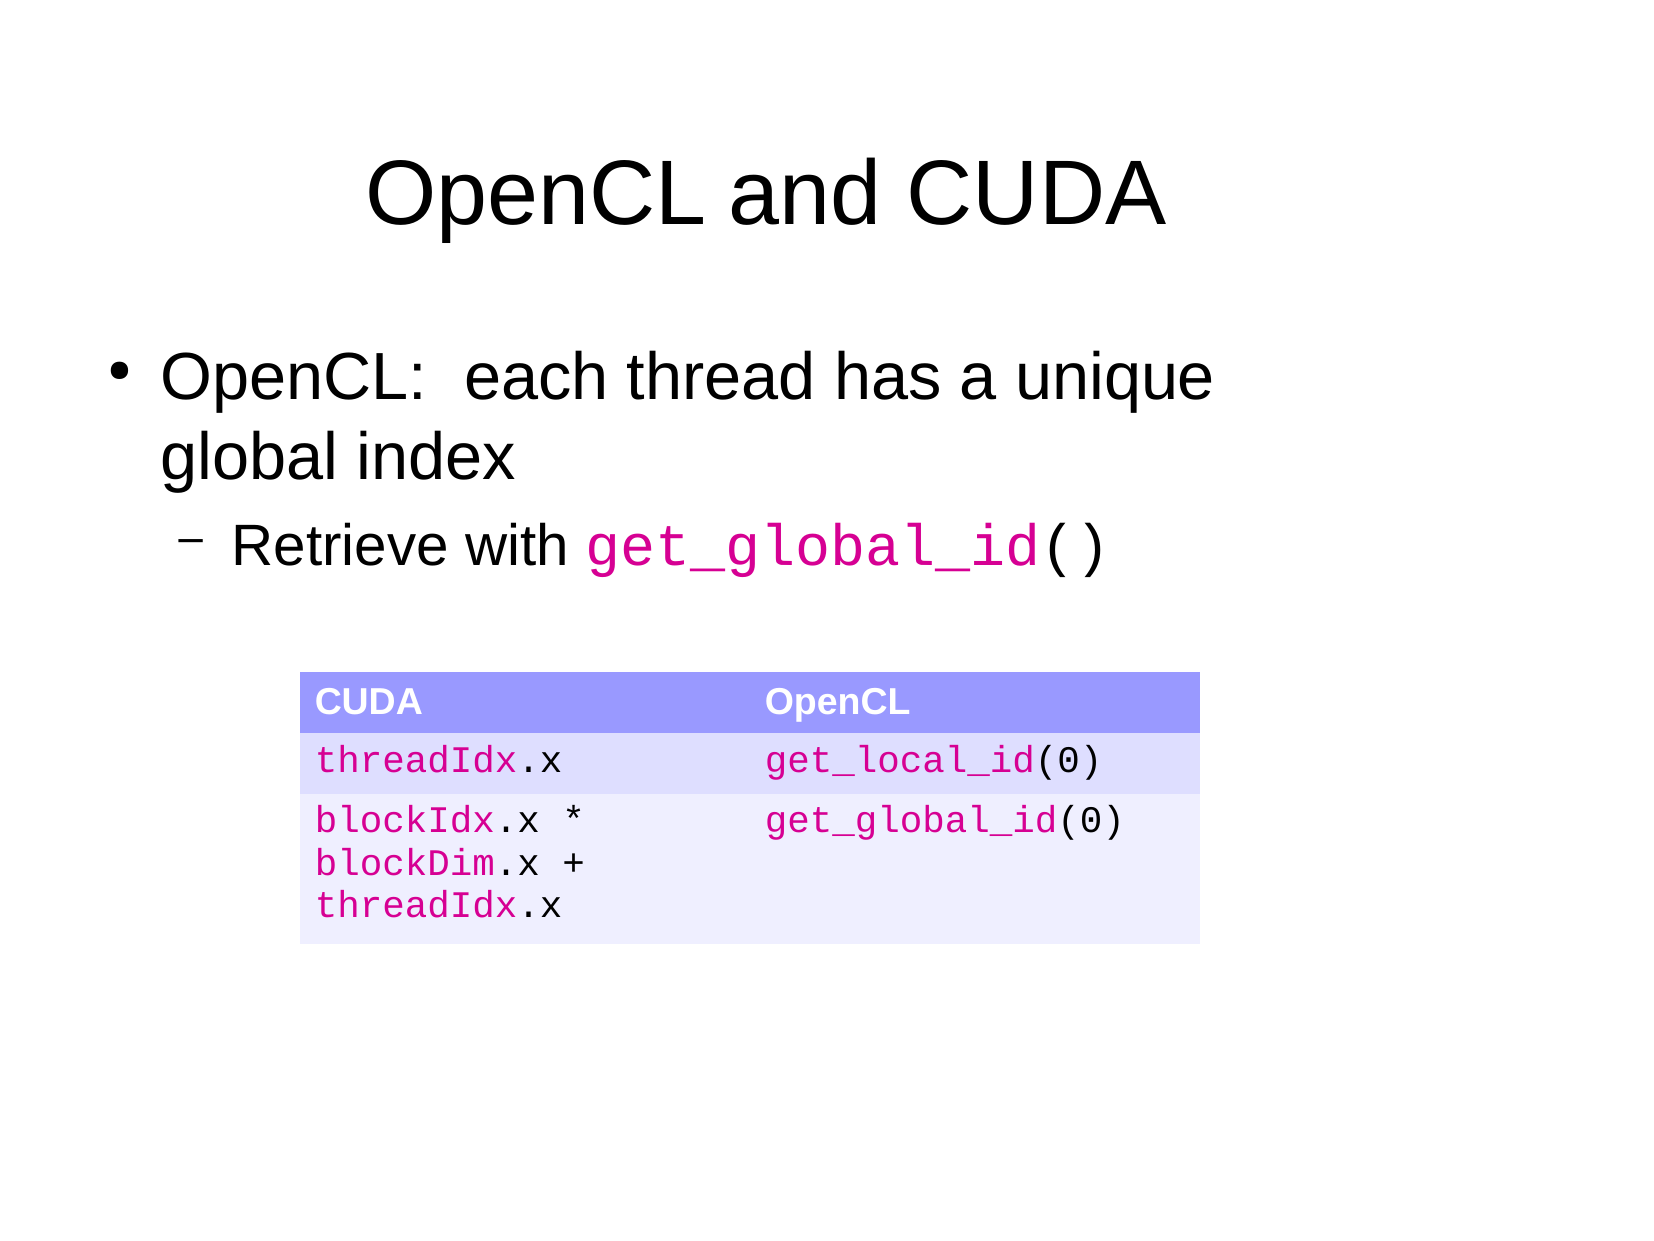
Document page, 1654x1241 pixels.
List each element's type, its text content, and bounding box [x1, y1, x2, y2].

table_header OpenCL [750, 672, 1200, 733]
table_cell threadIdx.x [300, 733, 750, 794]
list OpenCL: each thread has a unique global index Retrieve with get_global_id() [75, 324, 1426, 963]
table_cell get_local_id(0) [750, 733, 1200, 794]
table_header CUDA [300, 672, 750, 733]
table_cell get_global_id(0) [750, 794, 1200, 944]
table_cell blockIdx.x * blockDim.x + threadIdx.x [300, 794, 750, 944]
title OpenCL and CUDA [75, 75, 1426, 301]
